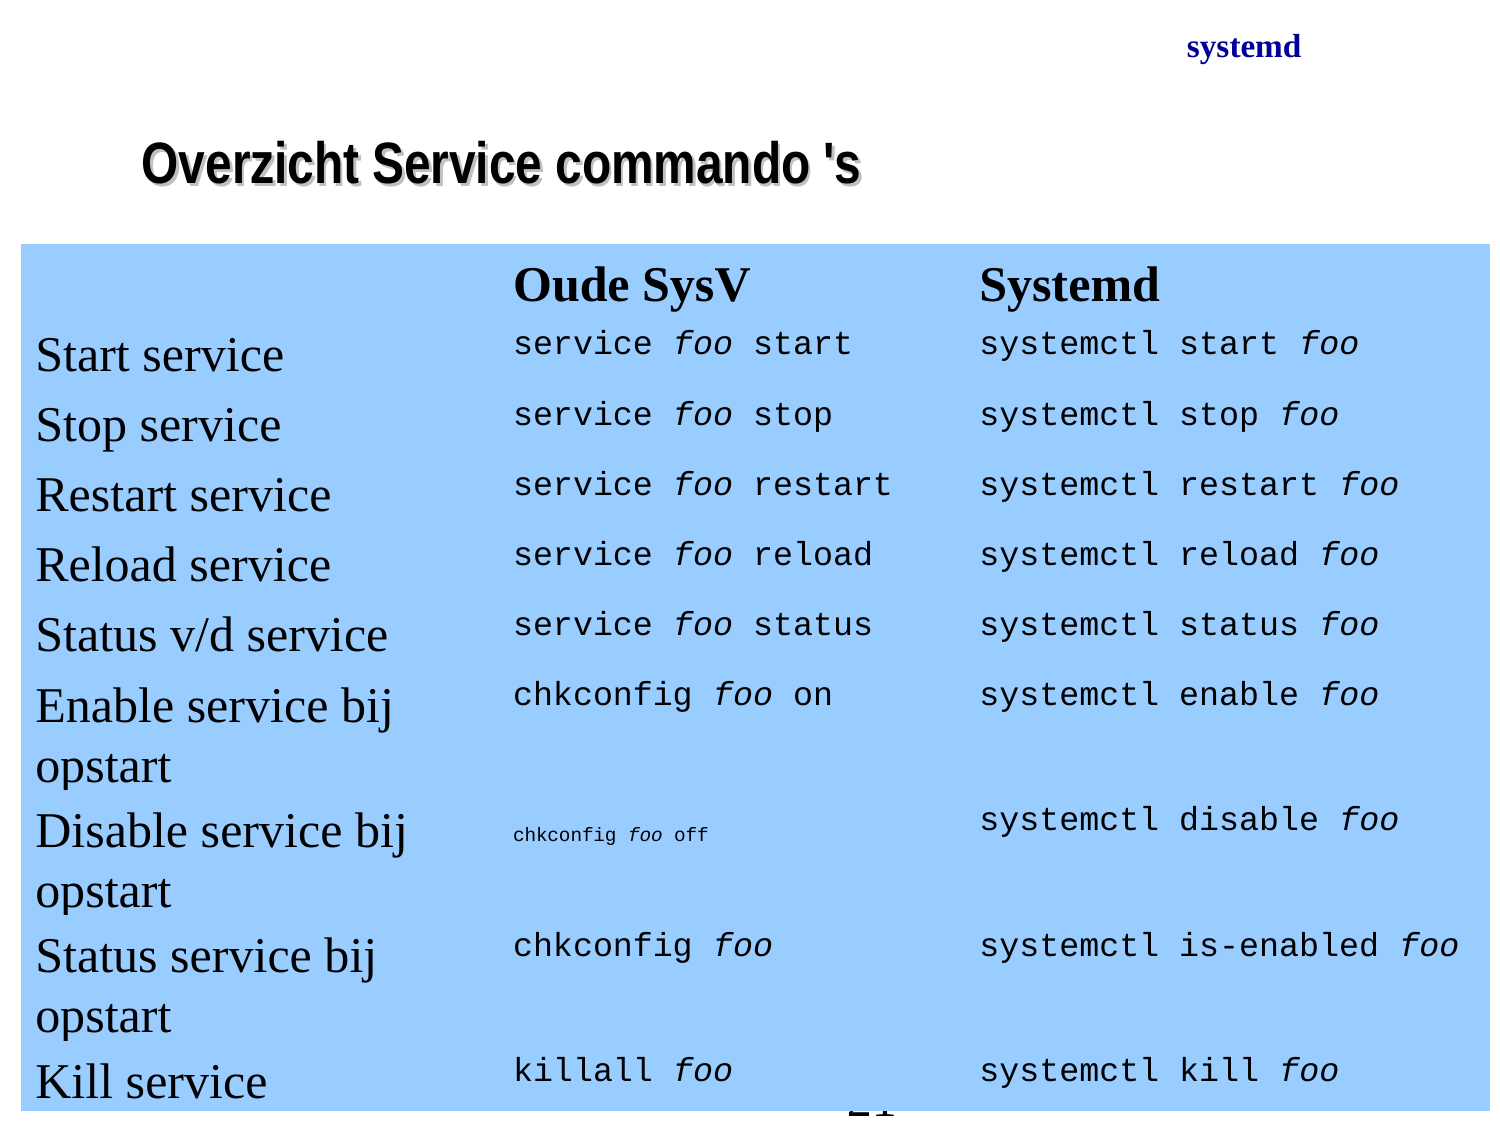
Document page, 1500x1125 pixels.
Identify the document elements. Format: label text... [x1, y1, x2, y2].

table_cell systemctl status foo [965, 595, 1490, 665]
table_cell Restart service [21, 454, 498, 524]
table_cell Disable service bij opstart [21, 790, 498, 915]
table_header Oude SysV [498, 244, 965, 314]
table_cell Reload service [21, 524, 498, 595]
table_cell Status v/d service [21, 595, 498, 665]
table_cell systemctl stop foo [965, 384, 1490, 454]
table_cell service foo reload [498, 524, 965, 595]
table_cell Kill service [21, 1041, 498, 1111]
table_cell systemctl reload foo [965, 524, 1490, 595]
table_cell systemctl is-enabled foo [965, 915, 1490, 1041]
table_cell chkconfig foo [498, 915, 965, 1041]
table_cell Stop service [21, 384, 498, 454]
table_cell Enable service bij opstart [21, 665, 498, 790]
table_cell Status service bij opstart [21, 915, 498, 1041]
table_cell systemctl kill foo [965, 1041, 1490, 1111]
table_cell systemctl disable foo [965, 790, 1490, 915]
table_cell service foo start [498, 314, 965, 384]
table_cell service foo restart [498, 454, 965, 524]
table_cell Start service [21, 314, 498, 384]
table_cell systemctl restart foo [965, 454, 1490, 524]
table_header Systemd [965, 244, 1490, 314]
table_cell systemctl start foo [965, 314, 1490, 384]
table_cell killall foo [498, 1041, 965, 1111]
table_cell chkconfig foo on [498, 665, 965, 790]
title Overzicht Service commando 's [141, 72, 1447, 244]
table_cell service foo stop [498, 384, 965, 454]
table_cell service foo status [498, 595, 965, 665]
table_header [21, 244, 498, 314]
table_cell systemctl enable foo [965, 665, 1490, 790]
table_cell chkconfig foo off [498, 790, 965, 915]
